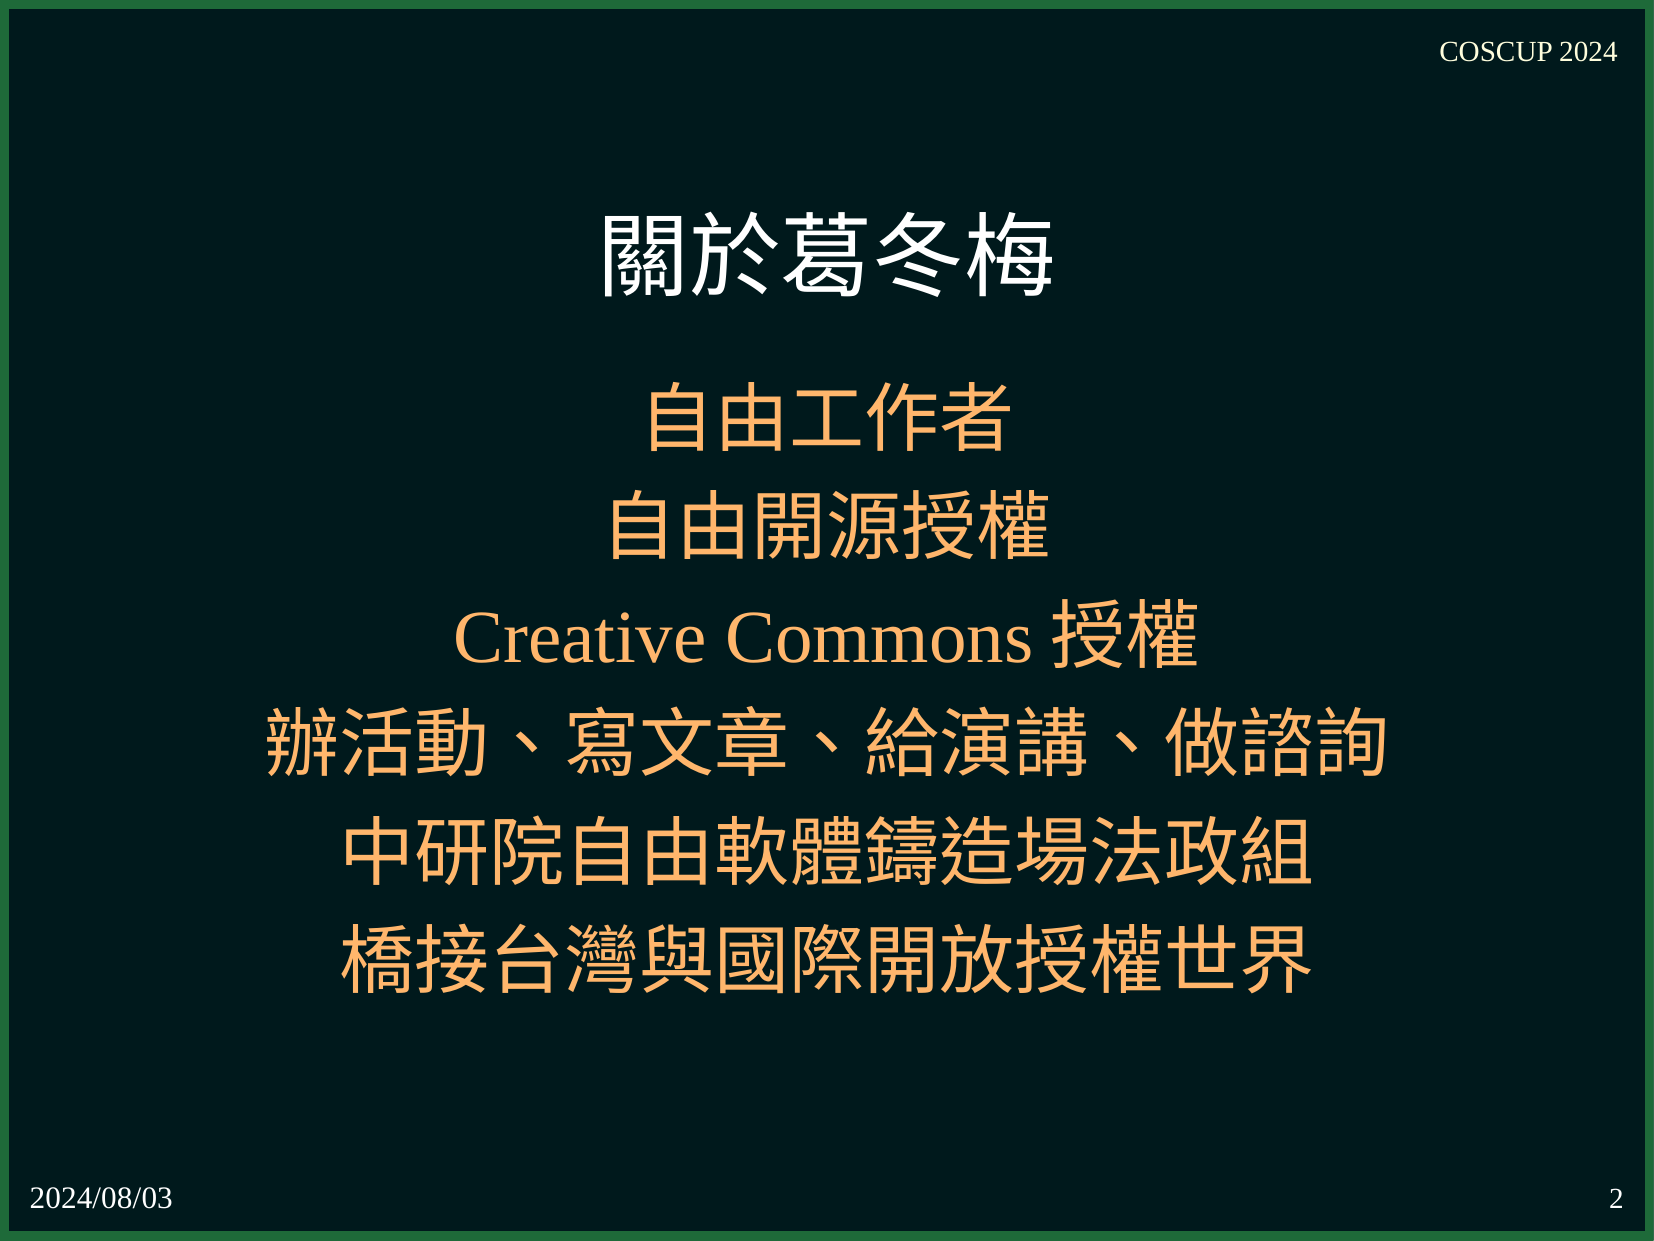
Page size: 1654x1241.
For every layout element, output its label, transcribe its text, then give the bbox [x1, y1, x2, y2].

title 關於葛冬梅 自由工作者 自由開源授權 Creative Commons授權 辦活動、寫文章、給演講、做諮詢 中研院自由軟體鑄造場法政組 橋接台灣與國際開放授權世界 [82, 182, 1571, 1010]
